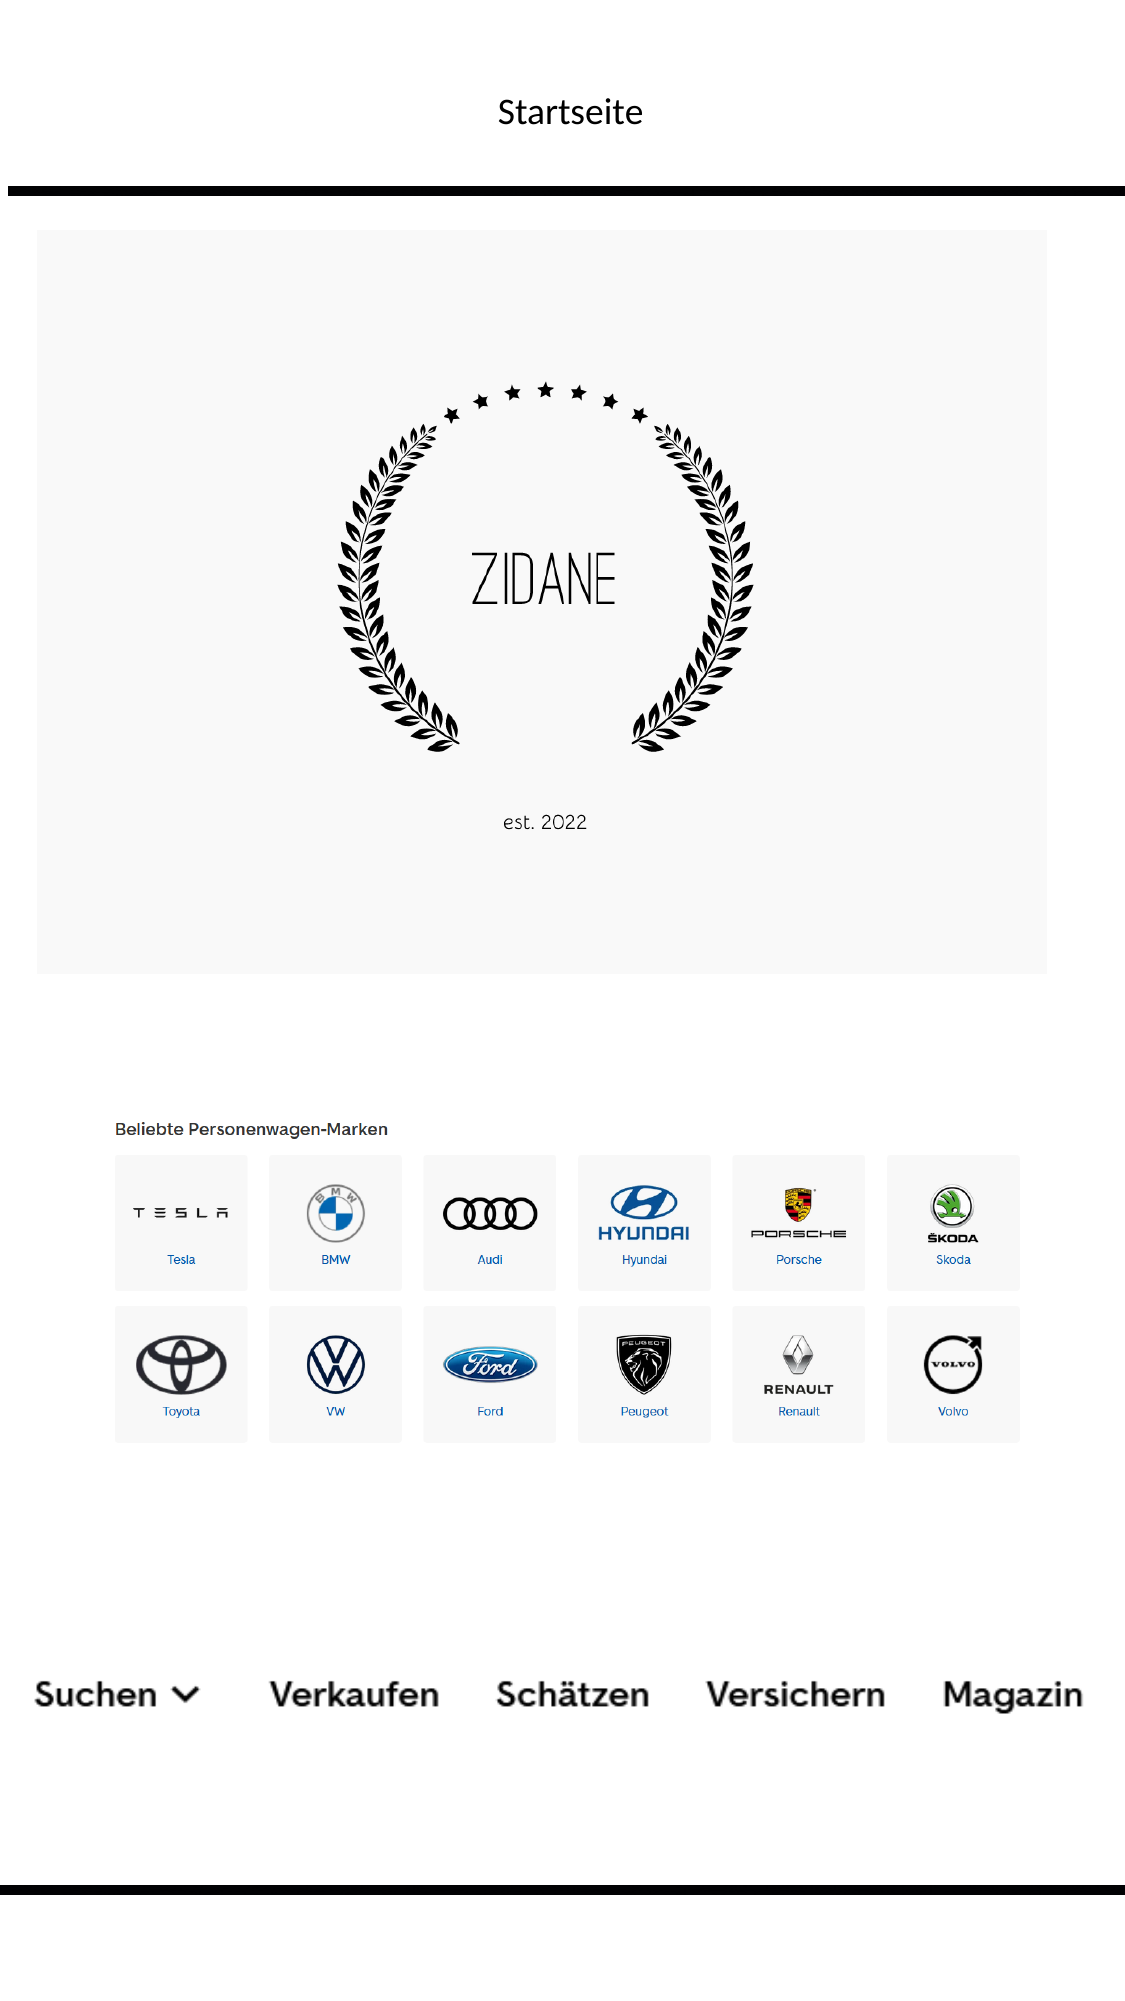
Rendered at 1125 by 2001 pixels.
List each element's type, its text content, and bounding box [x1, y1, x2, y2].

text_box Startseite [162, 79, 979, 140]
picture [8, 186, 1125, 974]
picture [0, 1885, 1125, 1895]
picture [0, 1637, 1125, 1746]
picture [94, 1113, 1047, 1463]
